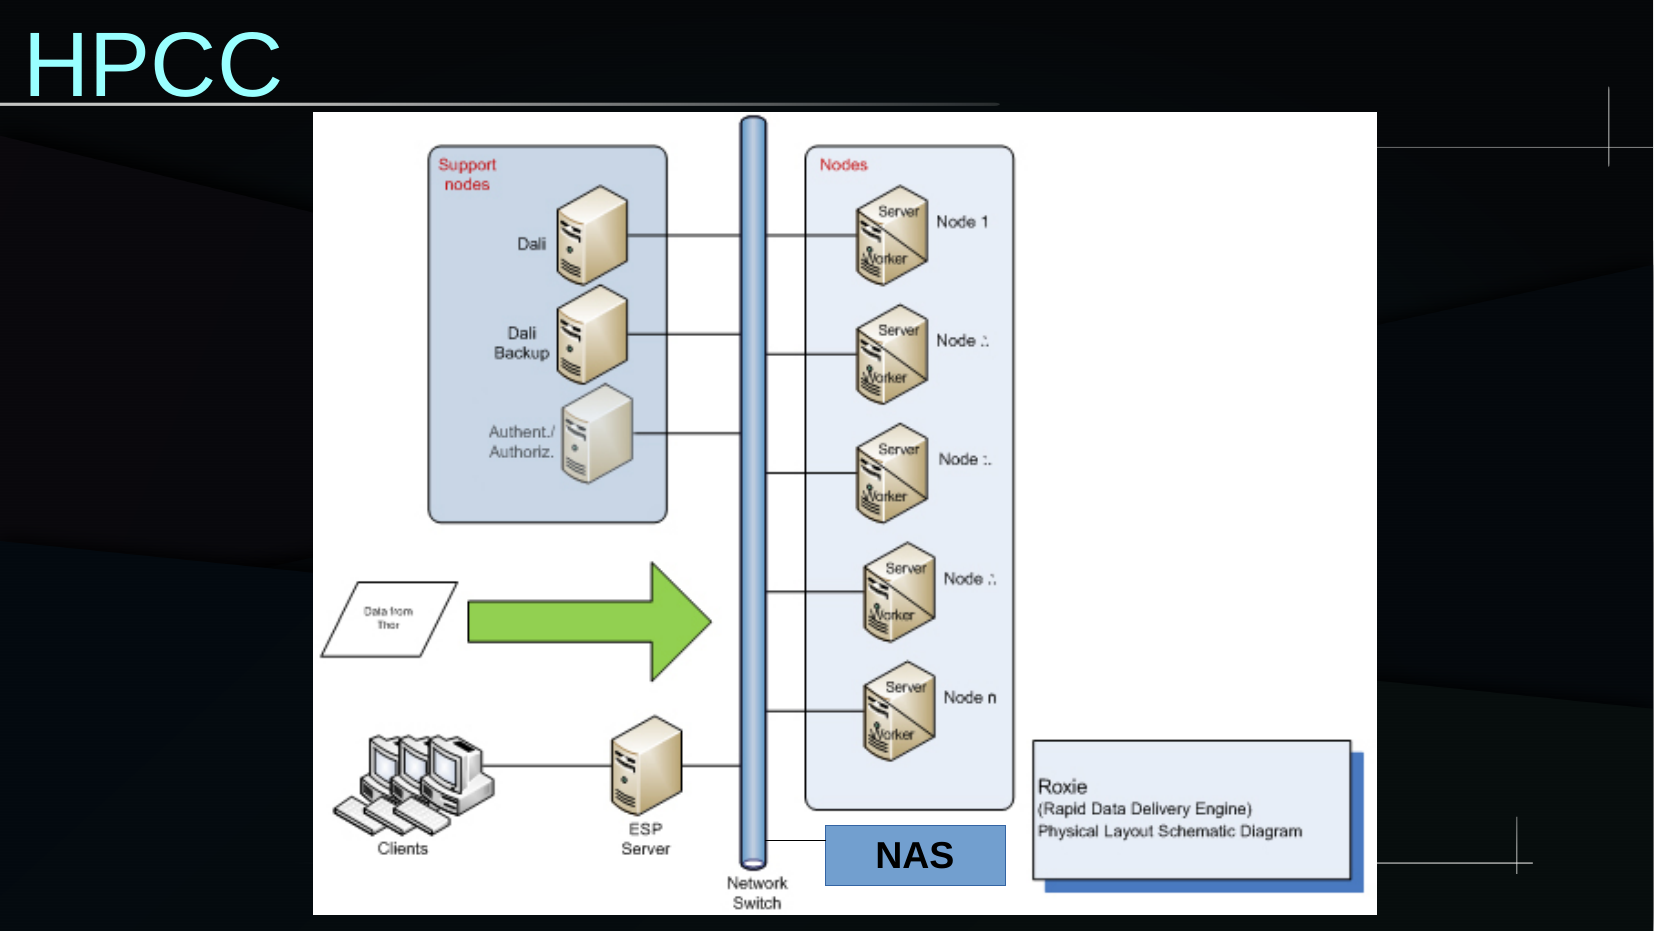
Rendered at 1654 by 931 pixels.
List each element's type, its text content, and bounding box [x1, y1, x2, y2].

title HPCC [23, 11, 1589, 119]
picture [0, 0, 1654, 931]
text_box NAS [825, 825, 1006, 886]
